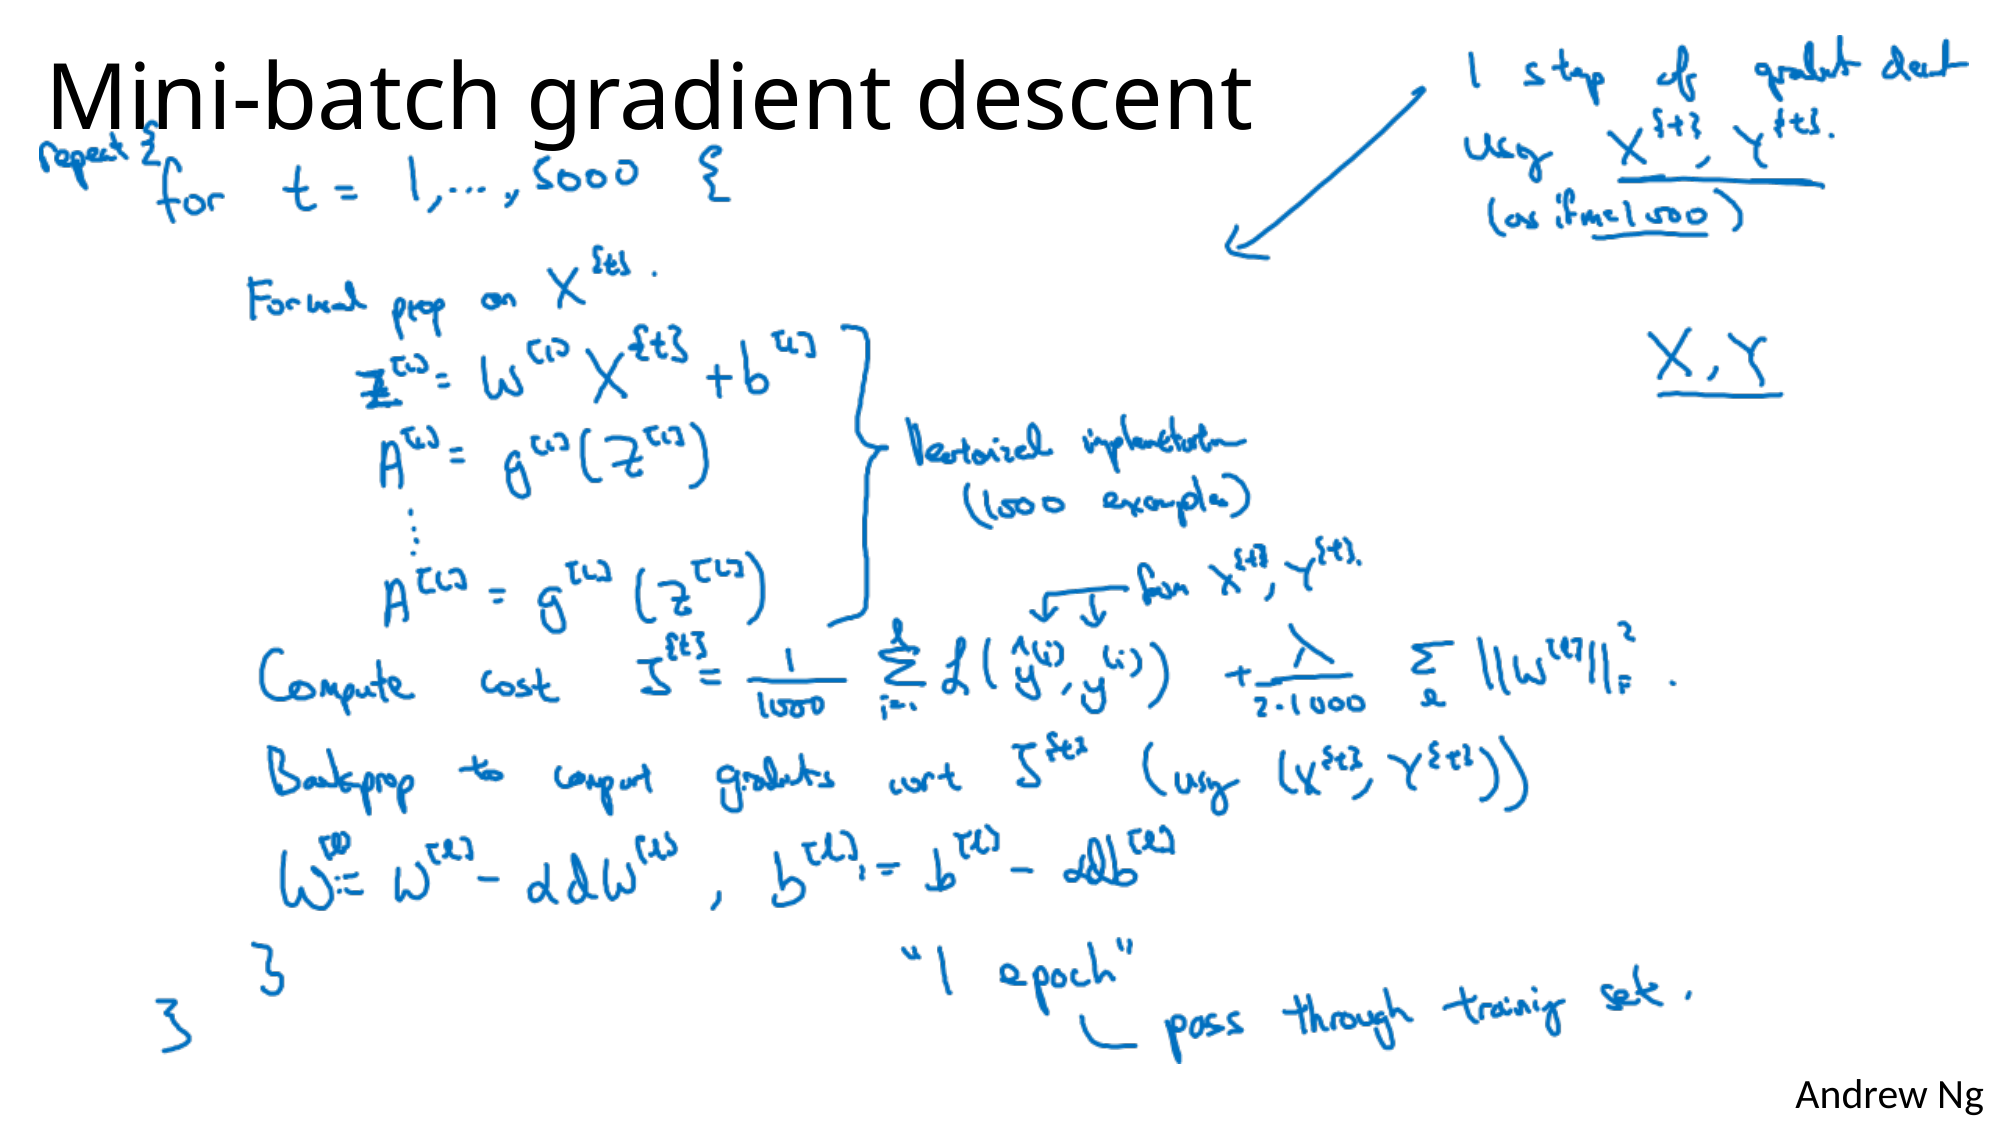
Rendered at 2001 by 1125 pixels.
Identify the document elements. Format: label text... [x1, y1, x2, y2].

picture [39, 35, 1969, 1065]
title Mini-batch gradient descent [30, 29, 1755, 248]
